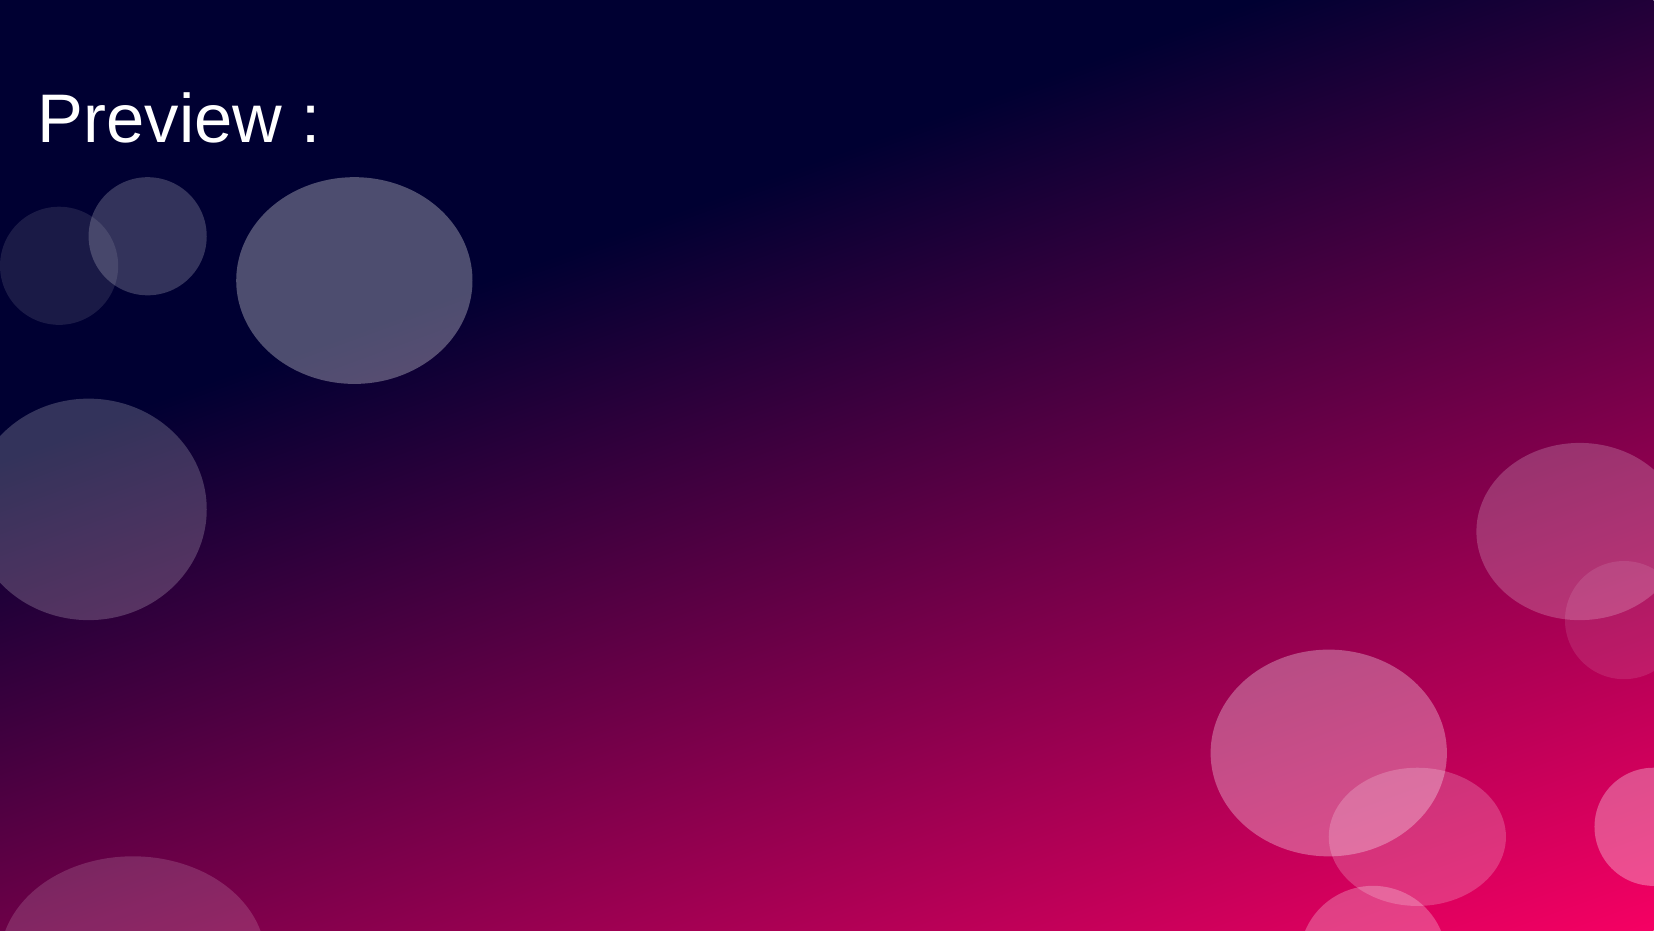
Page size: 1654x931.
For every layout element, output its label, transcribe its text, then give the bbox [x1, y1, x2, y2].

title Preview : [0, 37, 1477, 200]
text_box [37, 187, 1576, 927]
